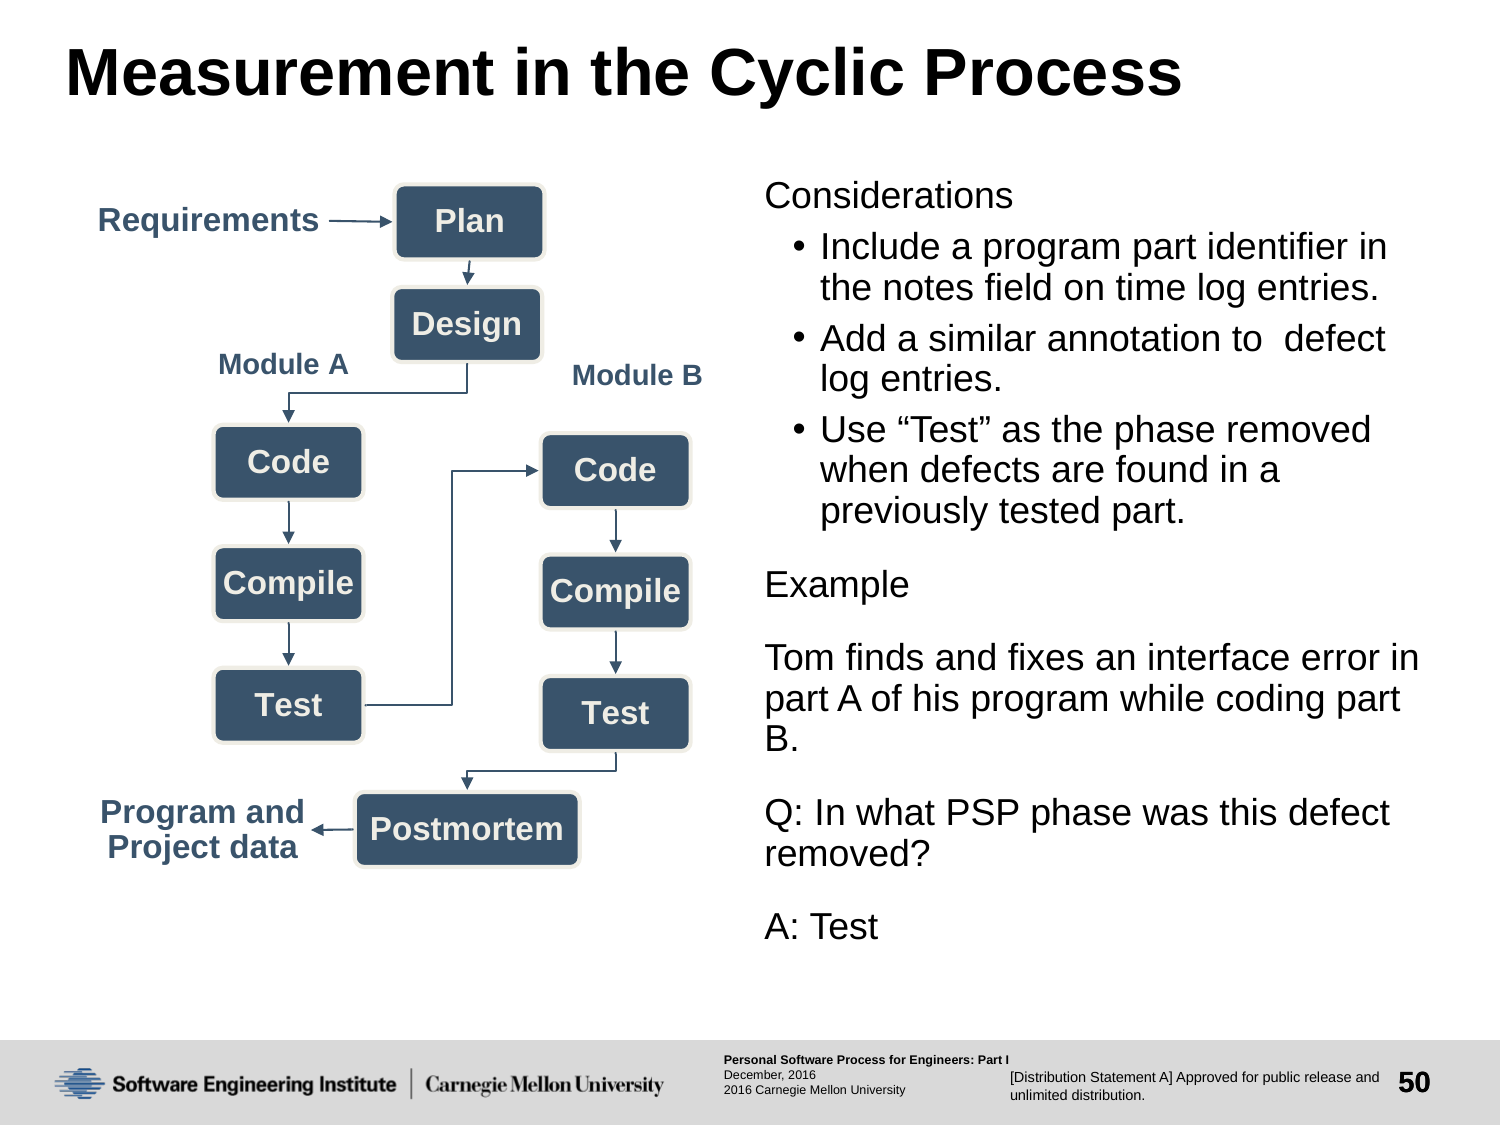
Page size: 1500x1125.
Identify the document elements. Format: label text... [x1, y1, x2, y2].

picture [87, 182, 721, 885]
picture [46, 1061, 673, 1104]
list Considerations Include a program part identifier in the notes field on time log entries. Add a similar annotation to defect log entries. Use “Test” as the phase removed when defects are found in a previously tested part. Example Tom finds and fixes an interface error in part A of his program while coding part B. Q: In what PSP phase was this defect removed? A: Test [764, 176, 1432, 1022]
title Measurement in the Cyclic Process [65, 37, 1313, 148]
